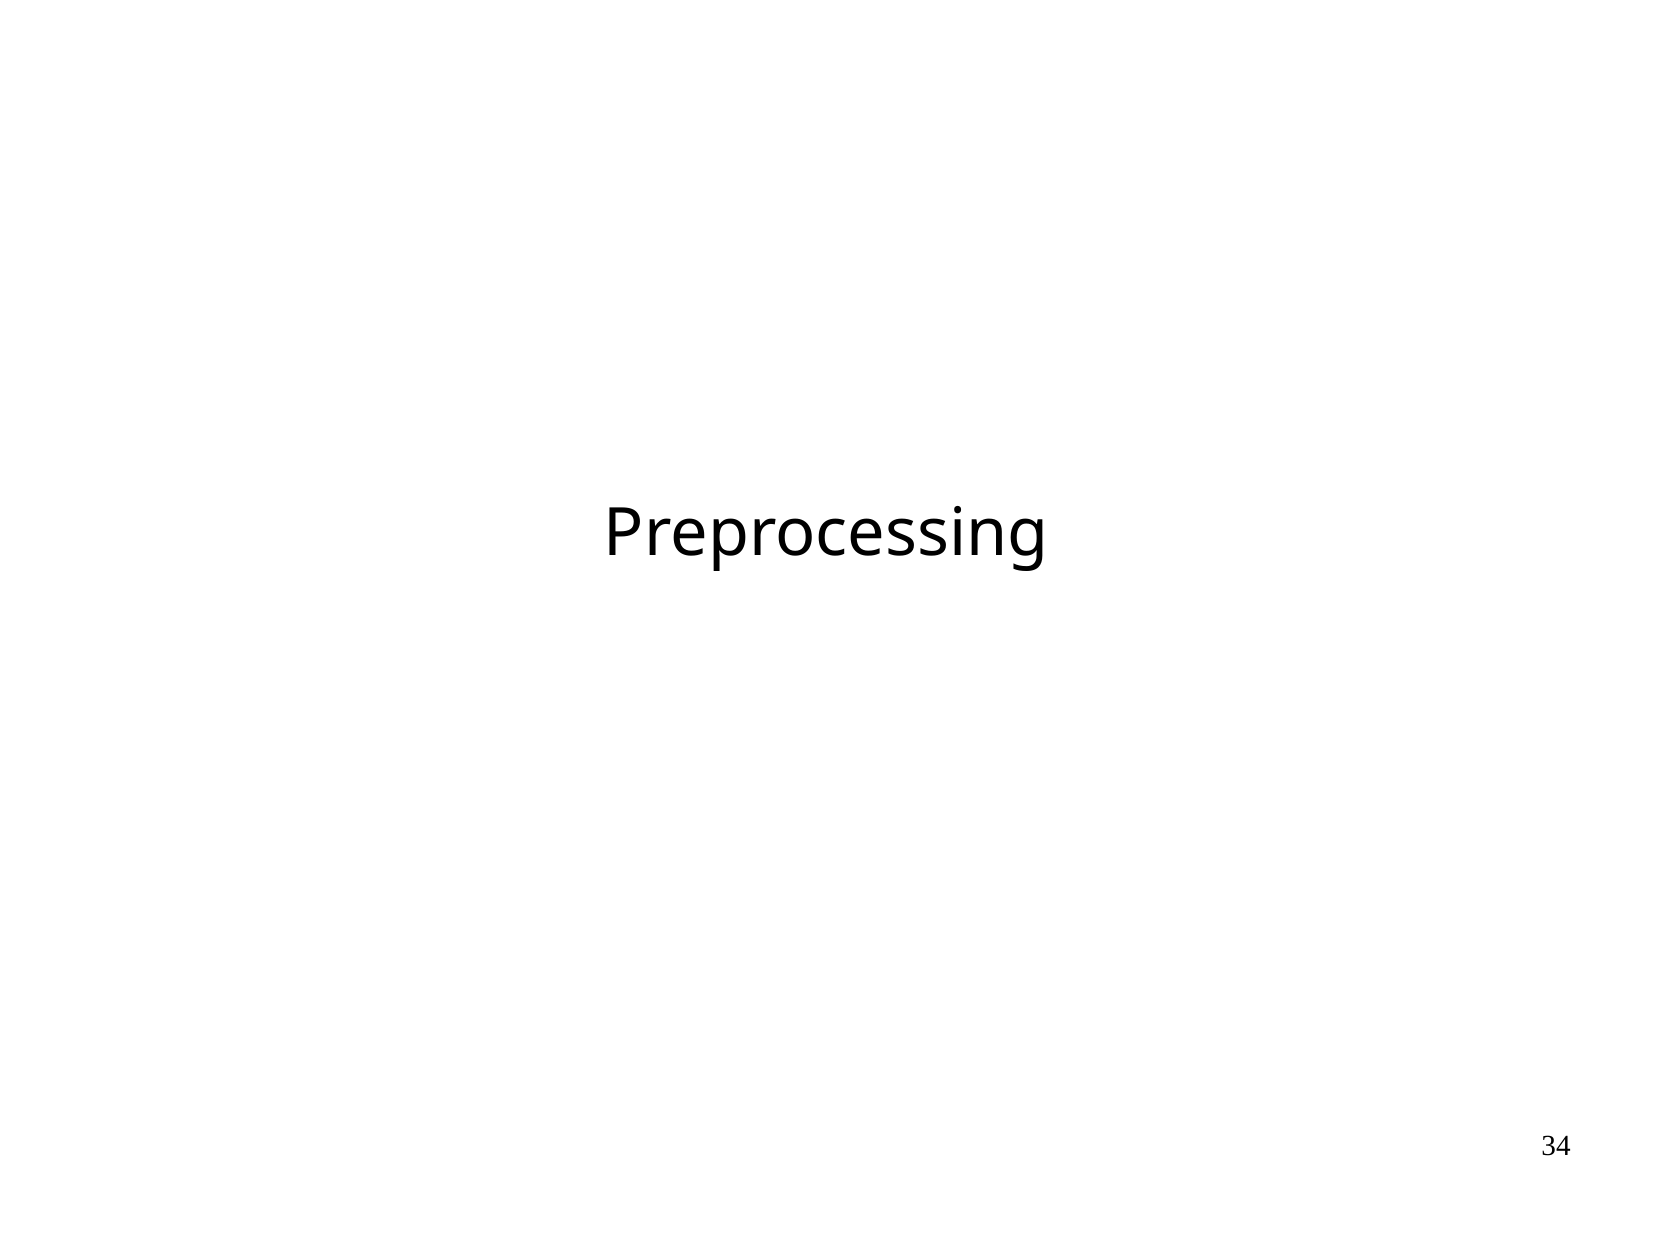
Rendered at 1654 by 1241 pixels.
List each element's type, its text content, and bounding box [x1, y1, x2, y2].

subtitle Preprocessing [82, 49, 1571, 1010]
